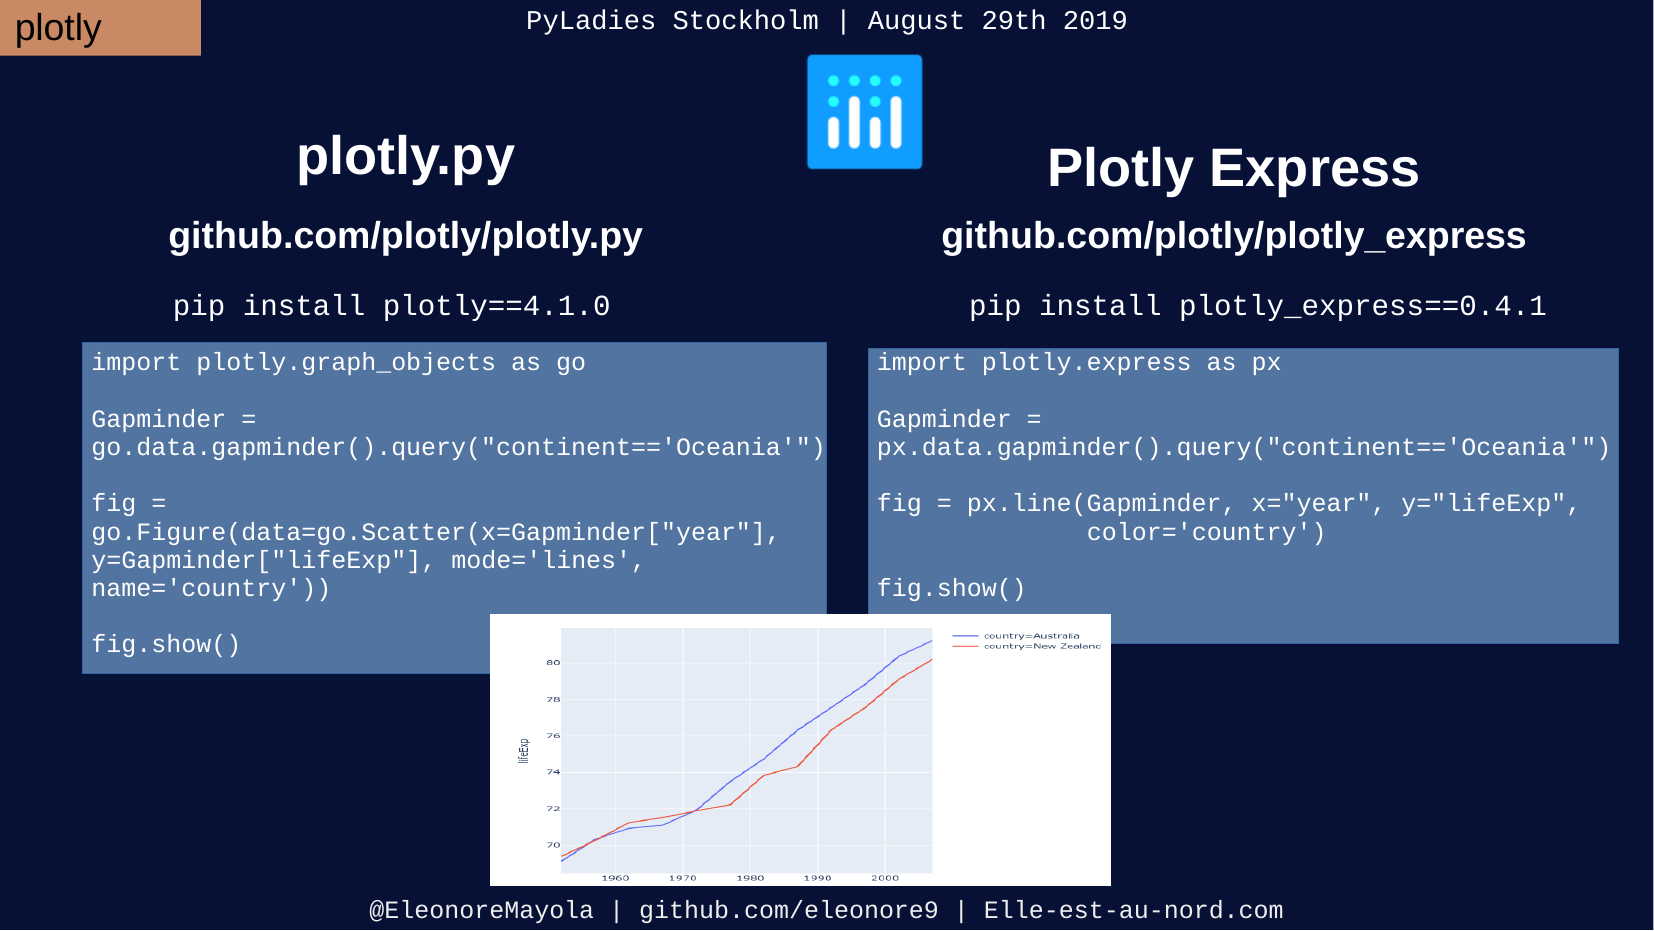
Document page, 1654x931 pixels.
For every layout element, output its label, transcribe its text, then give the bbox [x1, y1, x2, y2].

text_box pip install plotly==4.1.0 [158, 283, 655, 342]
text_box import plotly.graph_objects as go Gapminder = go.data.gapminder().query("continent=='Oceania'") fig = go.Figure(data=go.Scatter(x=Gapminder["year"], y=Gapminder["lifeExp"], mode='lines', name='country')) fig.show() [76, 342, 863, 697]
text_box Plotly Express [1006, 129, 1462, 206]
text_box pip install plotly_express==0.4.1 [921, 283, 1595, 342]
text_box plotly [0, 0, 201, 56]
text_box plotly.py [276, 118, 537, 206]
text_box @EleonoreMayola | github.com/eleonore9 | Elle-est-au-nord.com [295, 862, 1359, 931]
text_box github.com/plotly/plotly_express [926, 206, 1543, 278]
text_box import plotly.express as px Gapminder = px.data.gapminder().query("continent=='Oceania'") fig = px.line(Gapminder, x="year", y="lifeExp", color='country') fig.show() [863, 342, 1642, 668]
text_box github.com/plotly/plotly.py [153, 206, 659, 264]
picture [737, 60, 993, 178]
text_box PyLadies Stockholm | August 29th 2019 [265, 0, 1388, 60]
picture [490, 614, 1111, 886]
